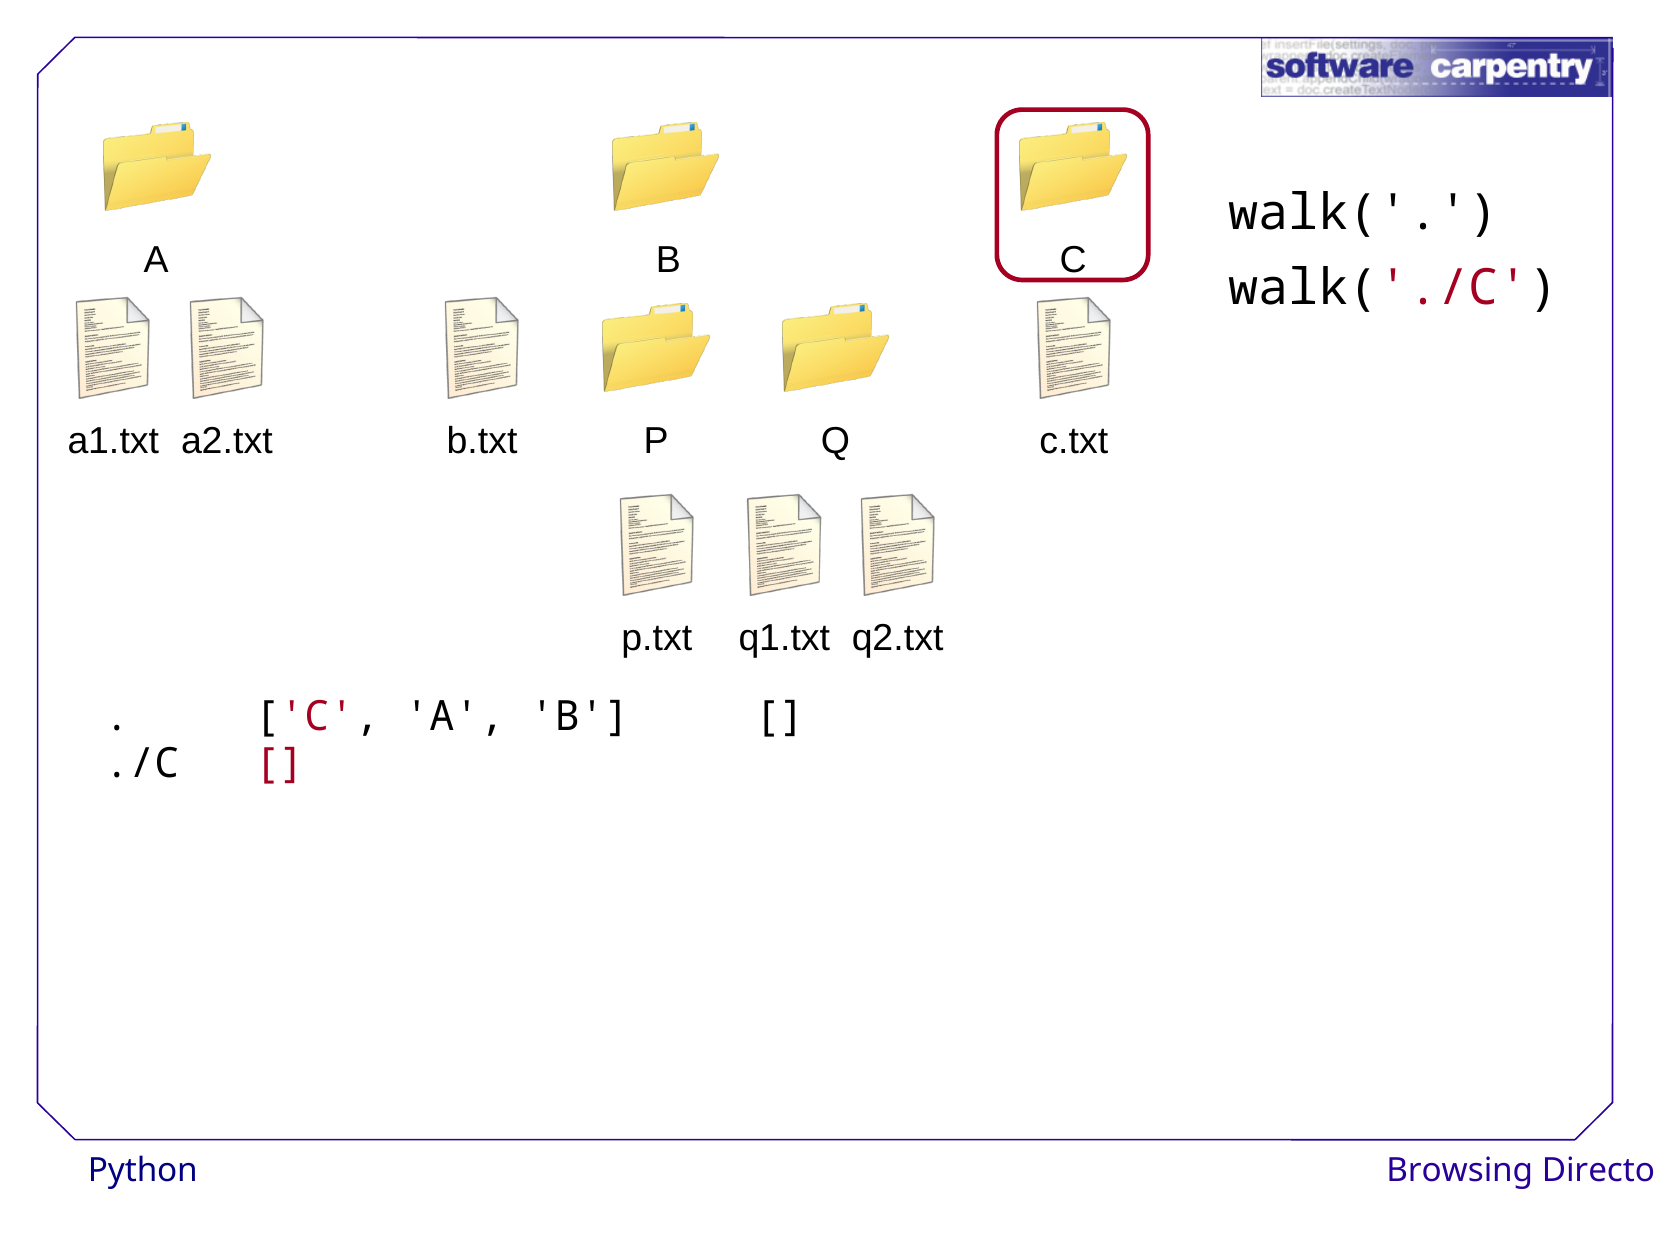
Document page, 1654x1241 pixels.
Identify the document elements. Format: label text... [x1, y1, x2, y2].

text_box Q [805, 412, 865, 470]
text_box A [128, 231, 184, 290]
text_box C [1044, 231, 1102, 277]
text_box b.txt [431, 412, 533, 470]
text_box P [628, 412, 684, 470]
text_box . ['C', 'A', 'B'] [] ./C [] [89, 686, 1512, 1150]
picture [598, 289, 714, 405]
picture [608, 108, 723, 224]
picture [600, 487, 714, 602]
picture [425, 290, 539, 404]
picture [778, 289, 893, 405]
picture [99, 108, 215, 224]
text_box q2.txt [846, 609, 959, 668]
text_box c.txt [1024, 412, 1124, 470]
text_box a2.txt [175, 412, 288, 470]
picture [1015, 112, 1131, 224]
text_box a1.txt [52, 412, 175, 470]
text_box p.txt [606, 609, 708, 668]
picture [56, 290, 284, 404]
text_box q1.txt [723, 609, 846, 668]
text_box walk('.') walk('./C') [1214, 156, 1517, 252]
picture [1017, 290, 1131, 404]
picture [727, 487, 955, 602]
text_box C [1044, 283, 1102, 290]
text_box B [640, 231, 696, 290]
picture [1261, 39, 1613, 97]
